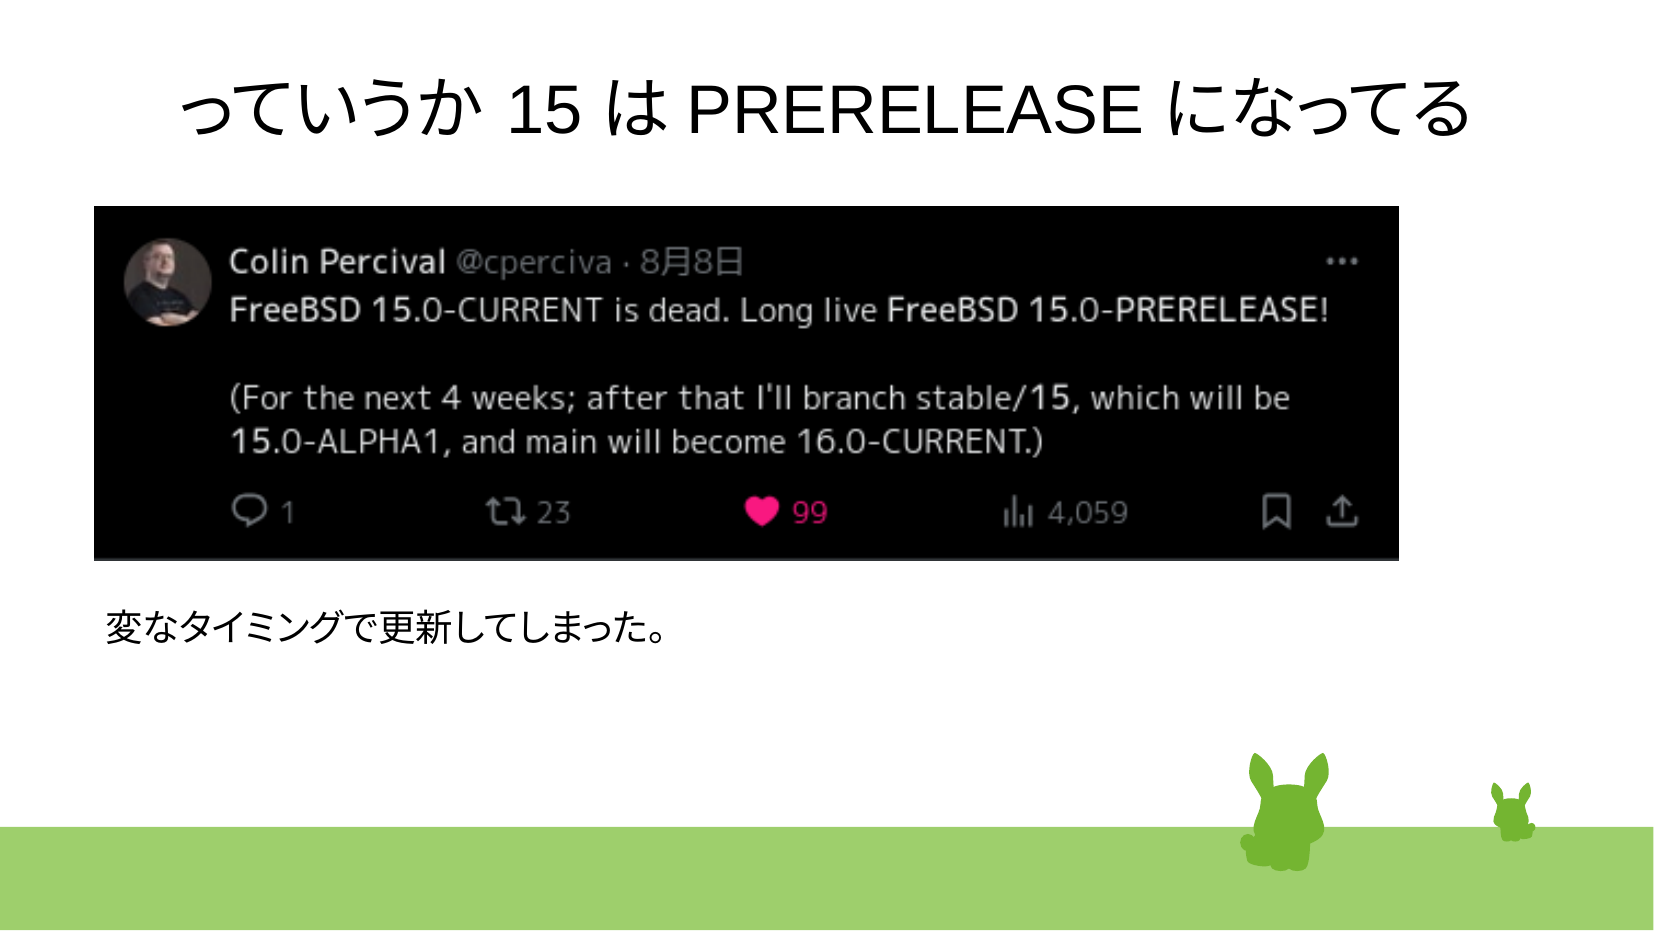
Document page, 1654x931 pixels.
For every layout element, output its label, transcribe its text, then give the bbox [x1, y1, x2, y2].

title っていうか 15 は PRERELEASE になってる [88, 29, 1565, 178]
picture [94, 206, 1399, 562]
text_box 変なタイミングで更新してしまった。 [90, 590, 1567, 733]
